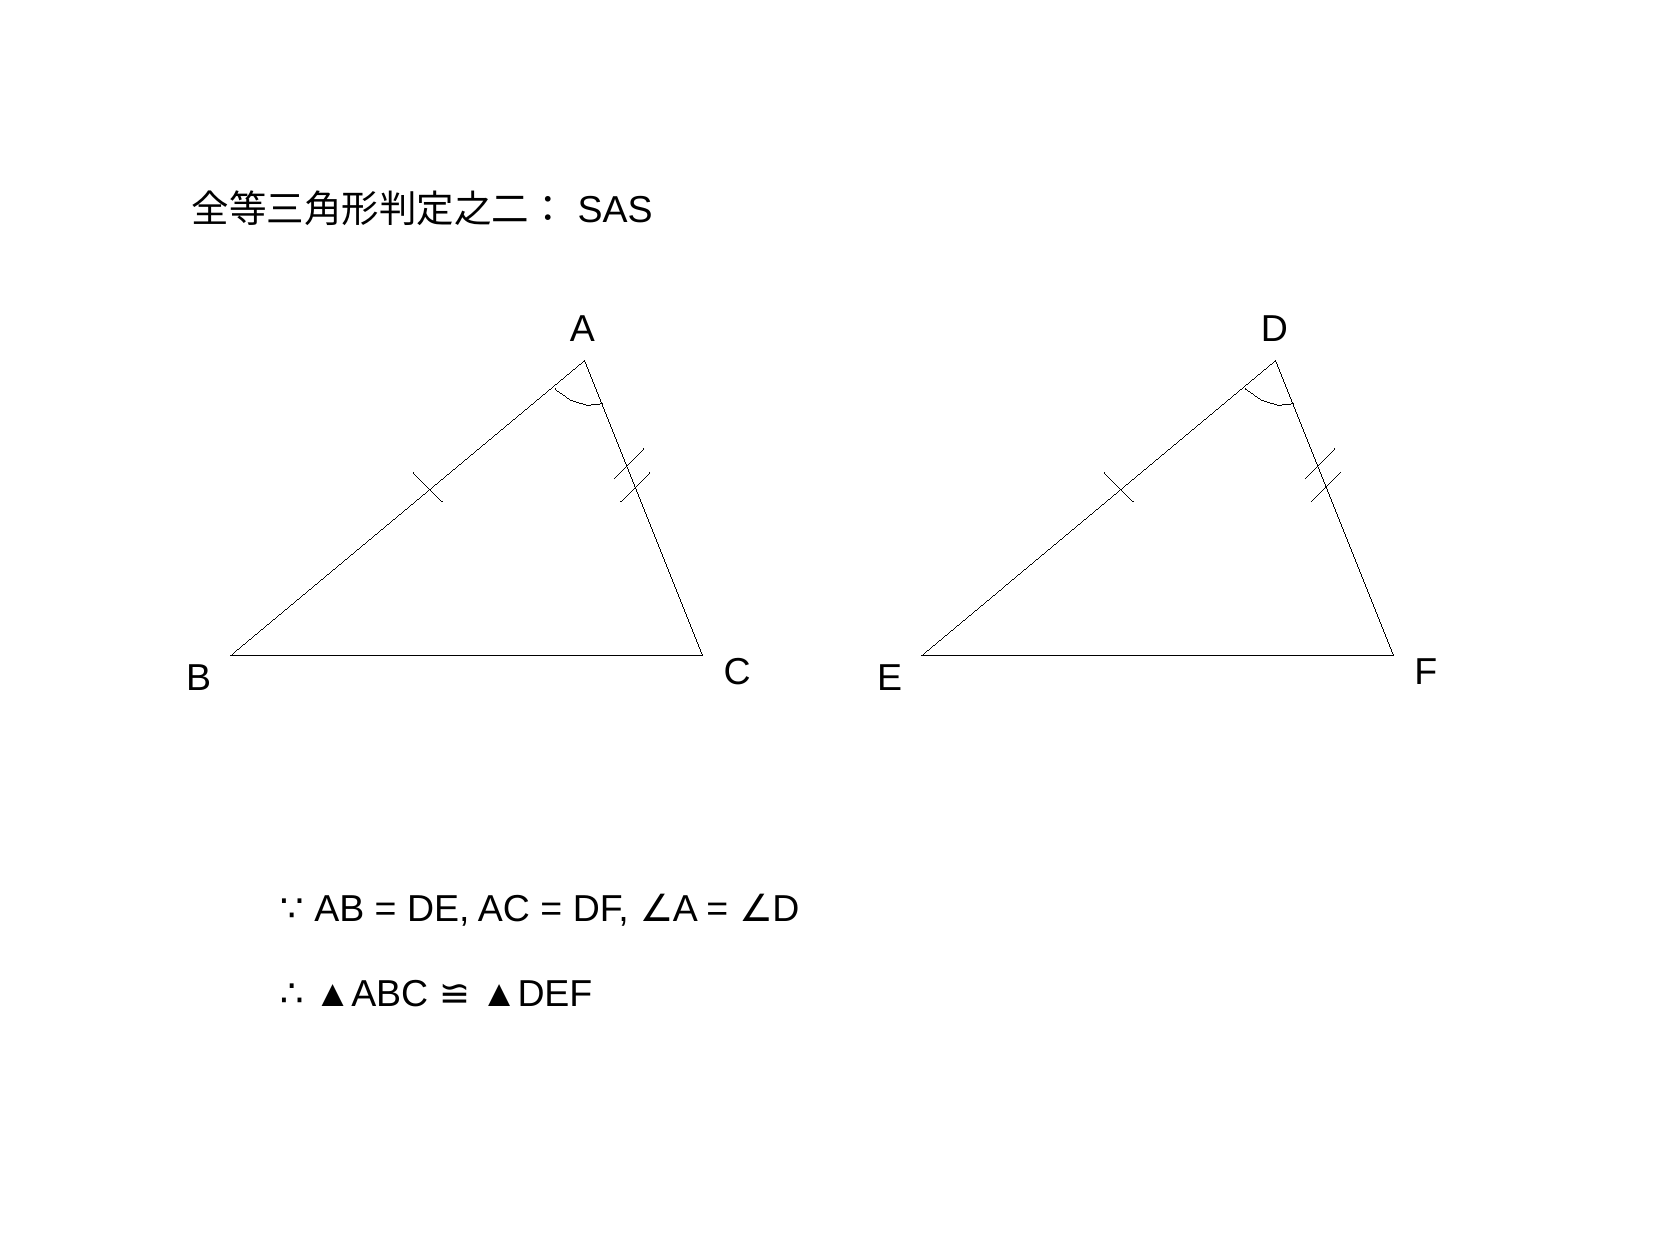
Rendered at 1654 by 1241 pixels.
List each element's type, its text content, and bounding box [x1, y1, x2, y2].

text_box C [708, 642, 766, 700]
text_box A [555, 300, 610, 358]
text_box F [1399, 642, 1453, 700]
text_box 全等三角形判定之二：SAS [177, 171, 606, 229]
text_box ∵ AB = DE, AC = DF, ∠A = ∠D ∴ ▲ABC ≌ ▲DEF [265, 880, 805, 1022]
text_box D [1246, 300, 1303, 358]
text_box E [862, 648, 917, 706]
text_box B [171, 648, 227, 706]
